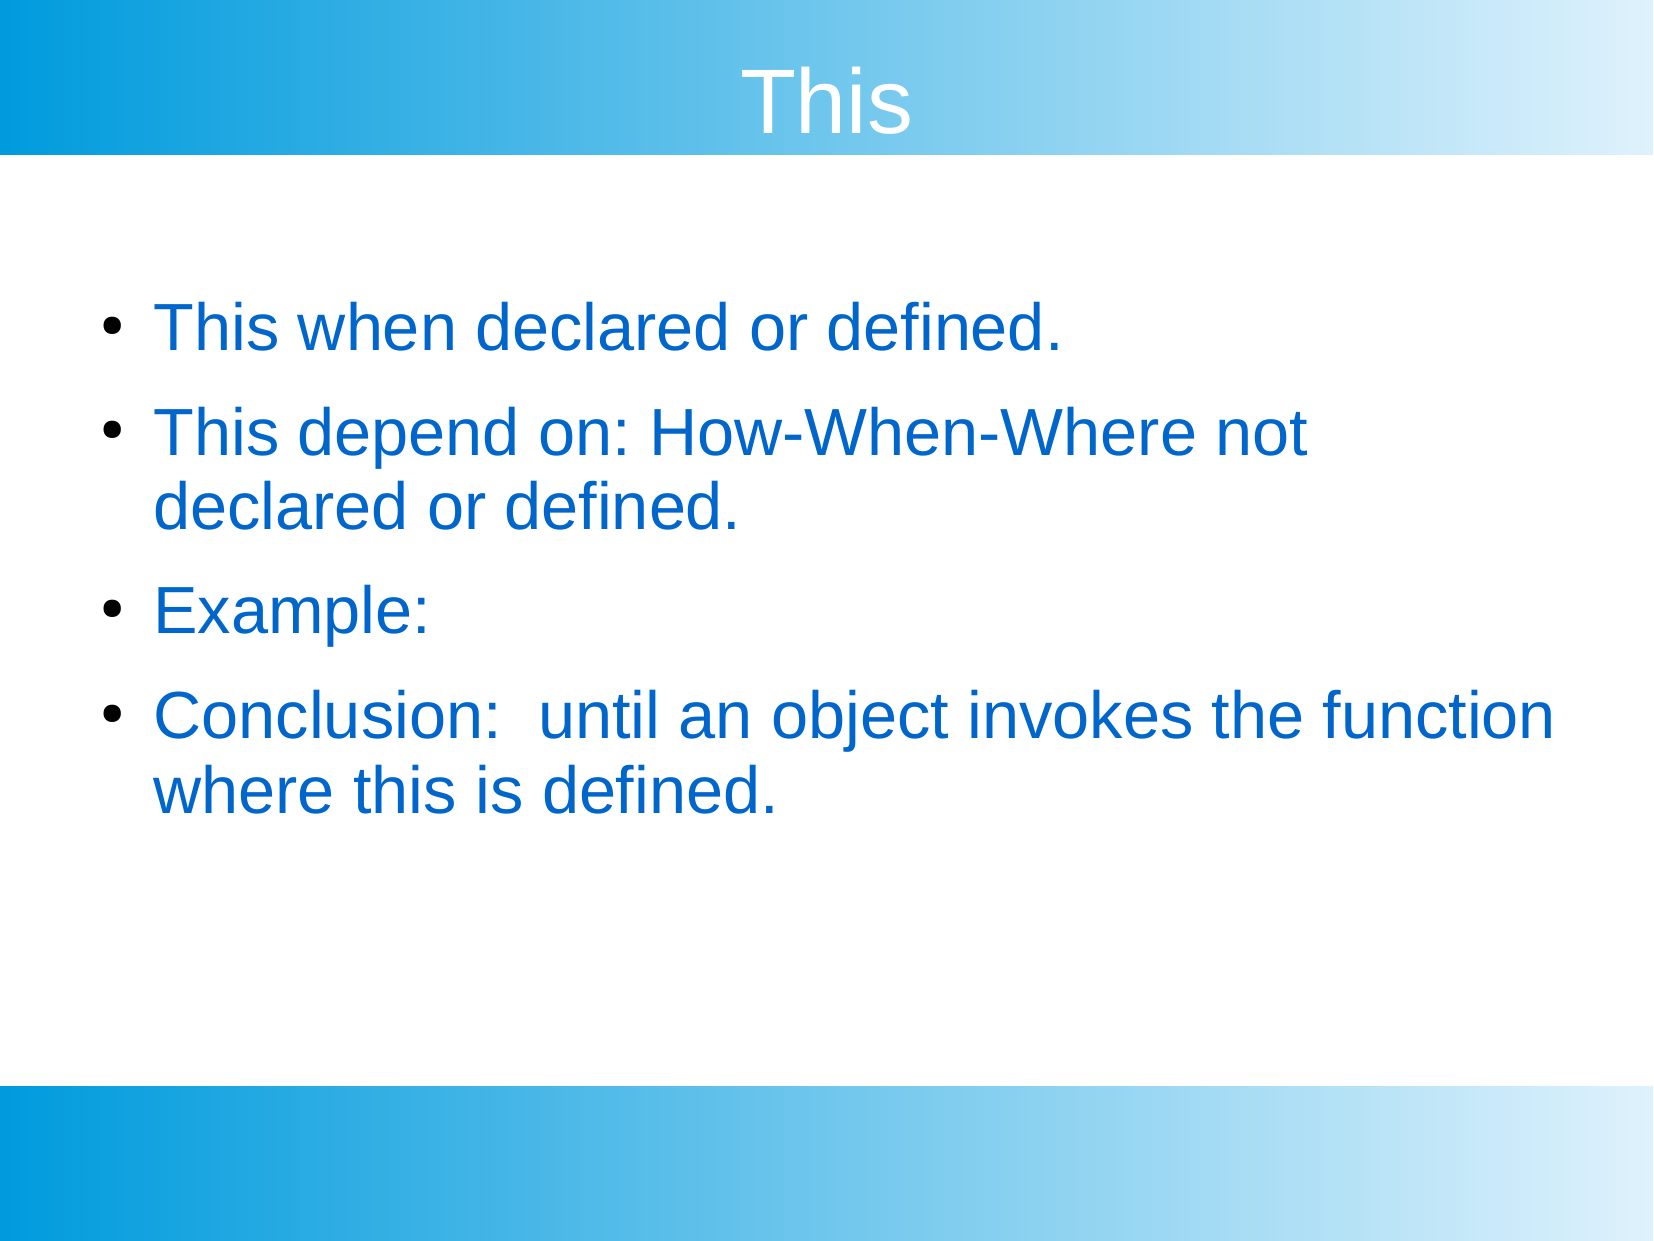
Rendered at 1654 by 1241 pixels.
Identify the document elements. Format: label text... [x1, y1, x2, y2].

list This when declared or defined. This depend on: How-When-Where not declared or defined. Example: Conclusion: until an object invokes the function where this is defined. [82, 290, 1571, 1010]
title This [82, 49, 1571, 155]
